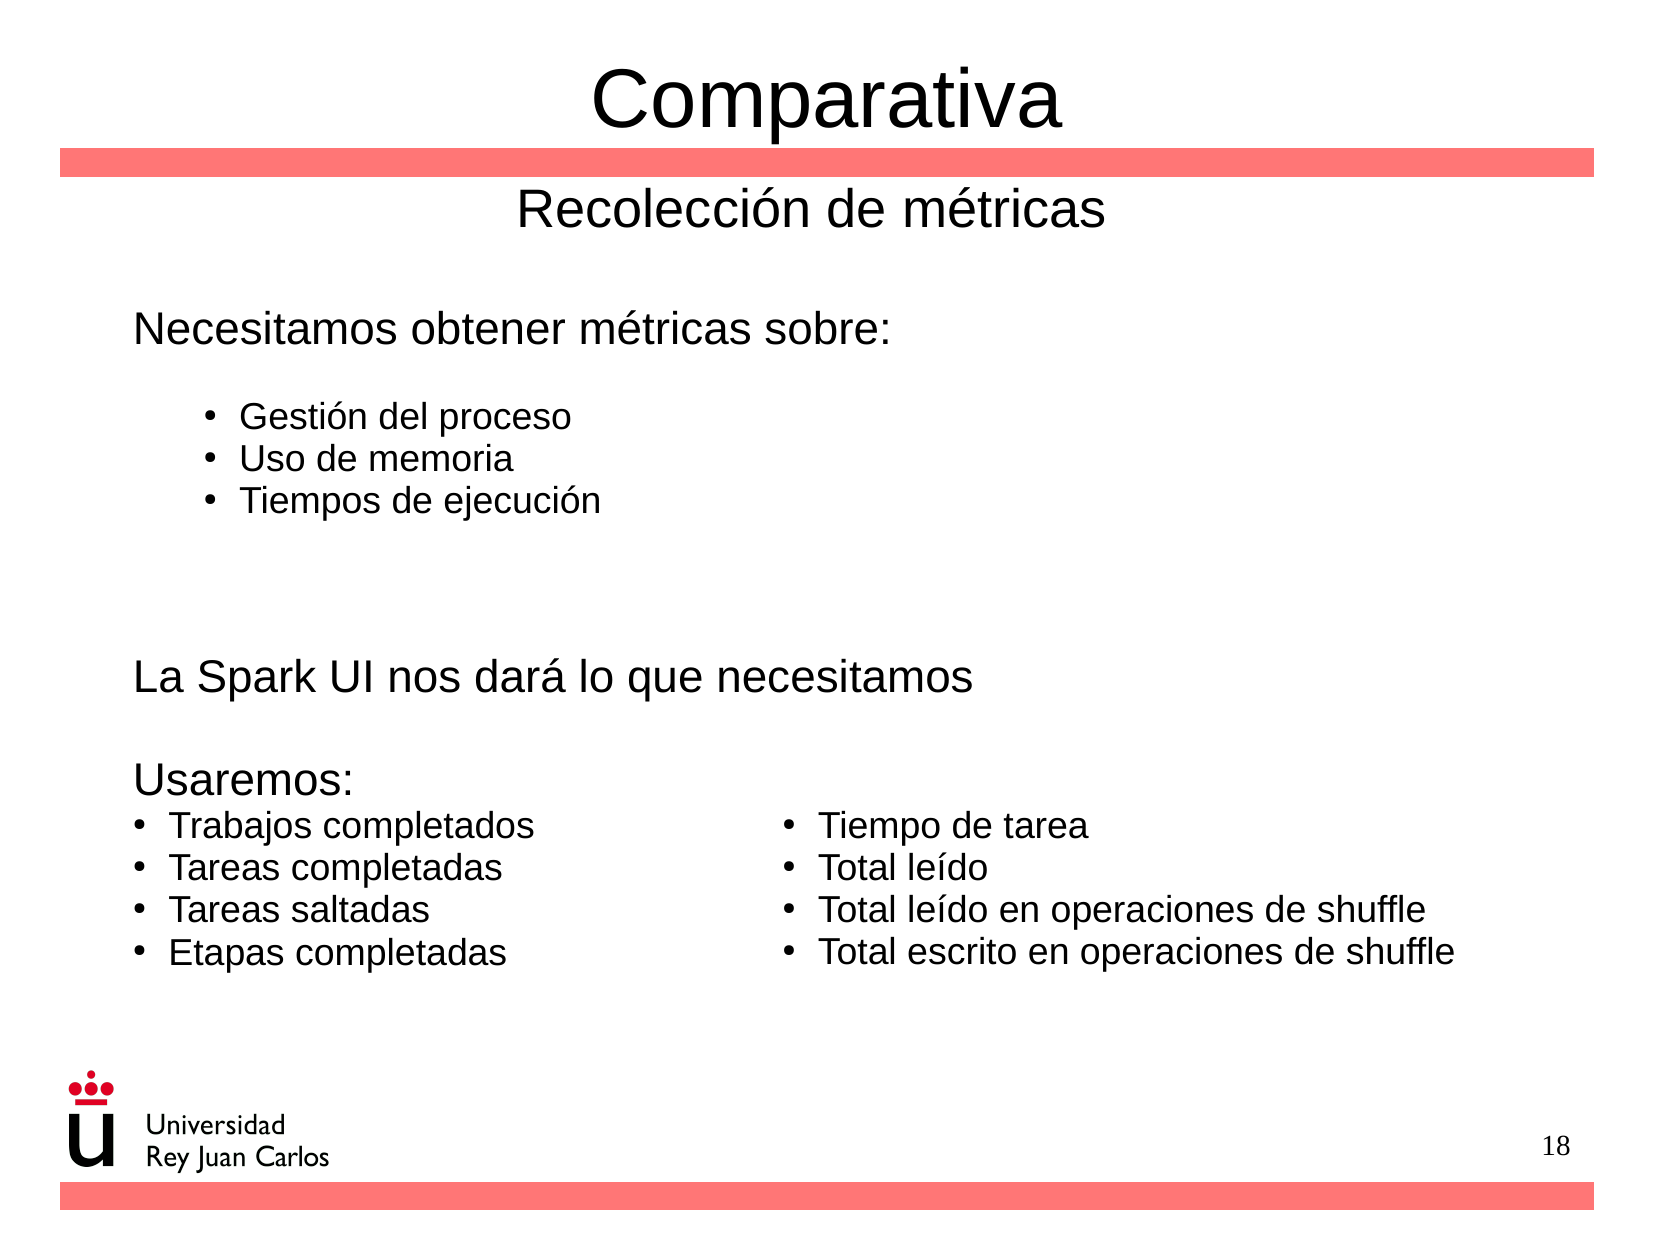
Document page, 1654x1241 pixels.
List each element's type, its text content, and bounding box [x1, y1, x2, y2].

text_box La Spark UI nos dará lo que necesitamos Usaremos: Trabajos completados Tareas completadas Tareas saltadas Etapas completadas [118, 643, 767, 1135]
text_box Necesitamos obtener métricas sobre: Gestión del proceso Uso de memoria Tiempos de ejecución [118, 295, 1536, 530]
picture [65, 1045, 331, 1181]
text_box Recolección de métricas [118, 178, 1506, 247]
title Comparativa [82, 49, 1571, 147]
text_box [59, 1181, 1595, 1211]
text_box Tiempo de tarea Total leído Total leído en operaciones de shuffle Total escrito en operaciones de shuffle [767, 643, 1654, 1135]
text_box [59, 147, 1595, 178]
